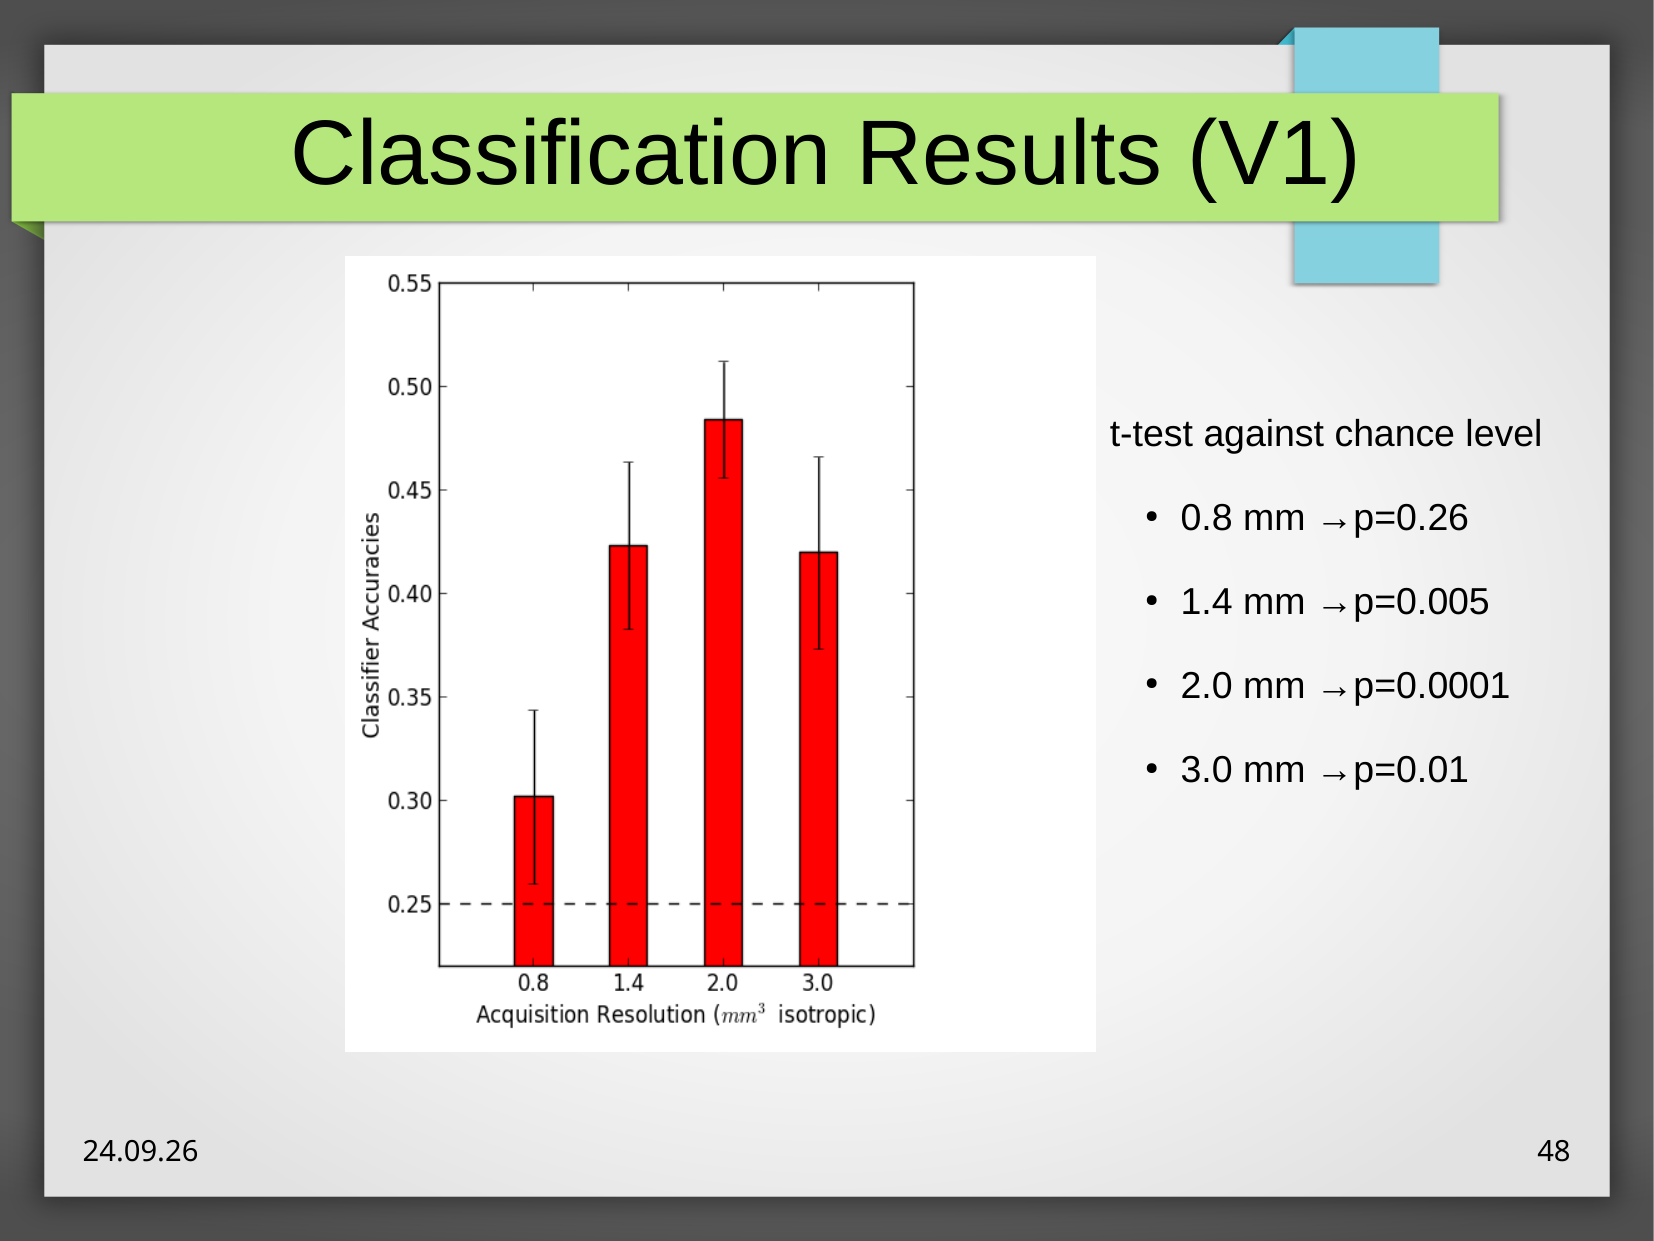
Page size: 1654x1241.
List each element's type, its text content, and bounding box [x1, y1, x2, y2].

picture [0, 0, 1654, 1241]
text_box t-test against chance level 0.8 mm →p=0.26 1.4 mm →p=0.005 2.0 mm →p=0.0001 3.0 mm →p=0.01 [1095, 405, 1561, 798]
title Classification Results (V1) [82, 49, 1571, 257]
